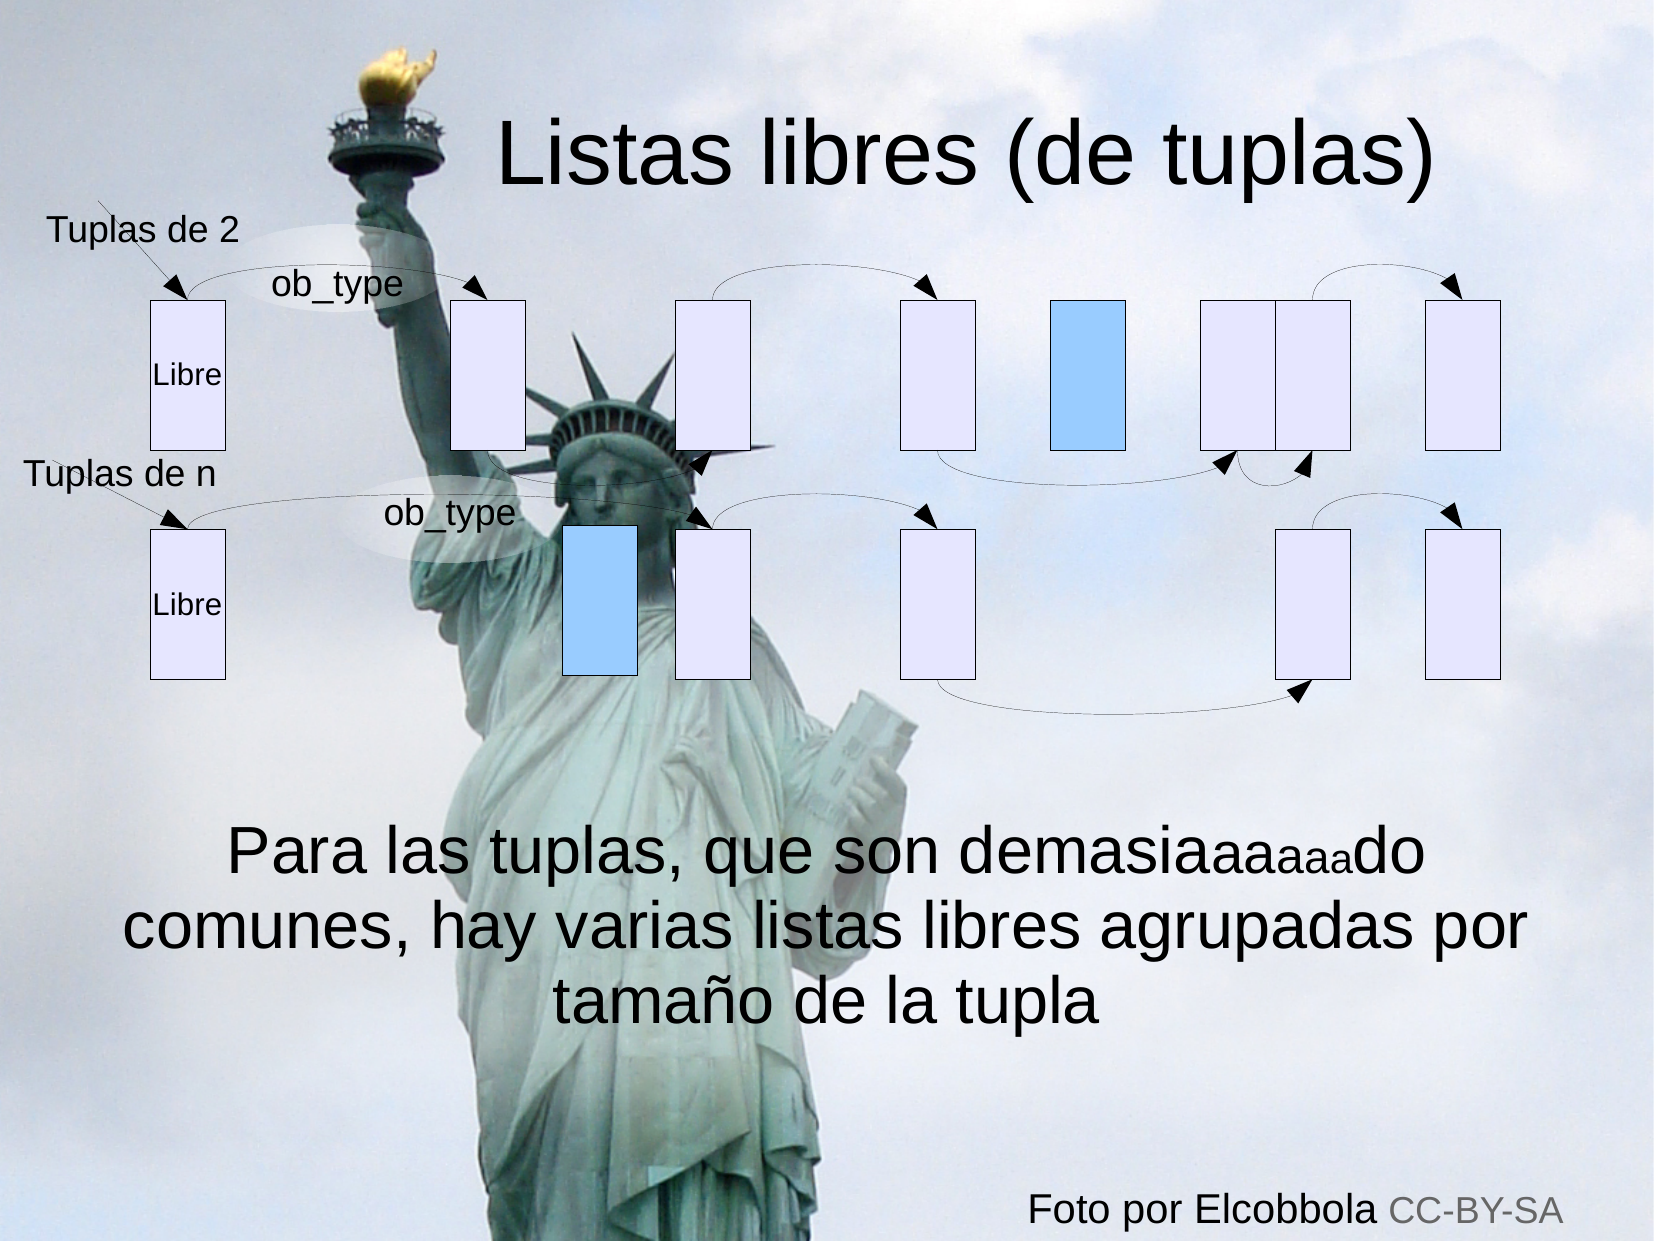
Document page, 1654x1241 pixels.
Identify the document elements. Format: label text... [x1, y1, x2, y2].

text_box [226, 265, 448, 312]
text_box [900, 529, 976, 680]
text_box Libre [150, 529, 226, 680]
picture [0, 0, 1654, 1241]
text_box [356, 475, 547, 497]
text_box [225, 225, 451, 276]
text_box [1050, 300, 1126, 451]
text_box Libre [150, 300, 226, 451]
text_box [1425, 529, 1501, 680]
subtitle Para las tuplas, que son demasiaaaaaado comunes, hay varias listas libres agrupadas por tamaño de la tupla [82, 750, 1571, 1102]
text_box [1200, 300, 1351, 451]
text_box [337, 495, 638, 676]
text_box [1425, 300, 1501, 451]
text_box [675, 529, 751, 680]
text_box [675, 300, 751, 451]
text_box Foto por Elcobbola CC-BY-SA [1012, 1178, 1644, 1241]
text_box [1275, 529, 1351, 680]
text_box [900, 300, 976, 451]
title Listas libres (de tuplas) [82, 49, 1571, 257]
text_box [450, 300, 526, 451]
